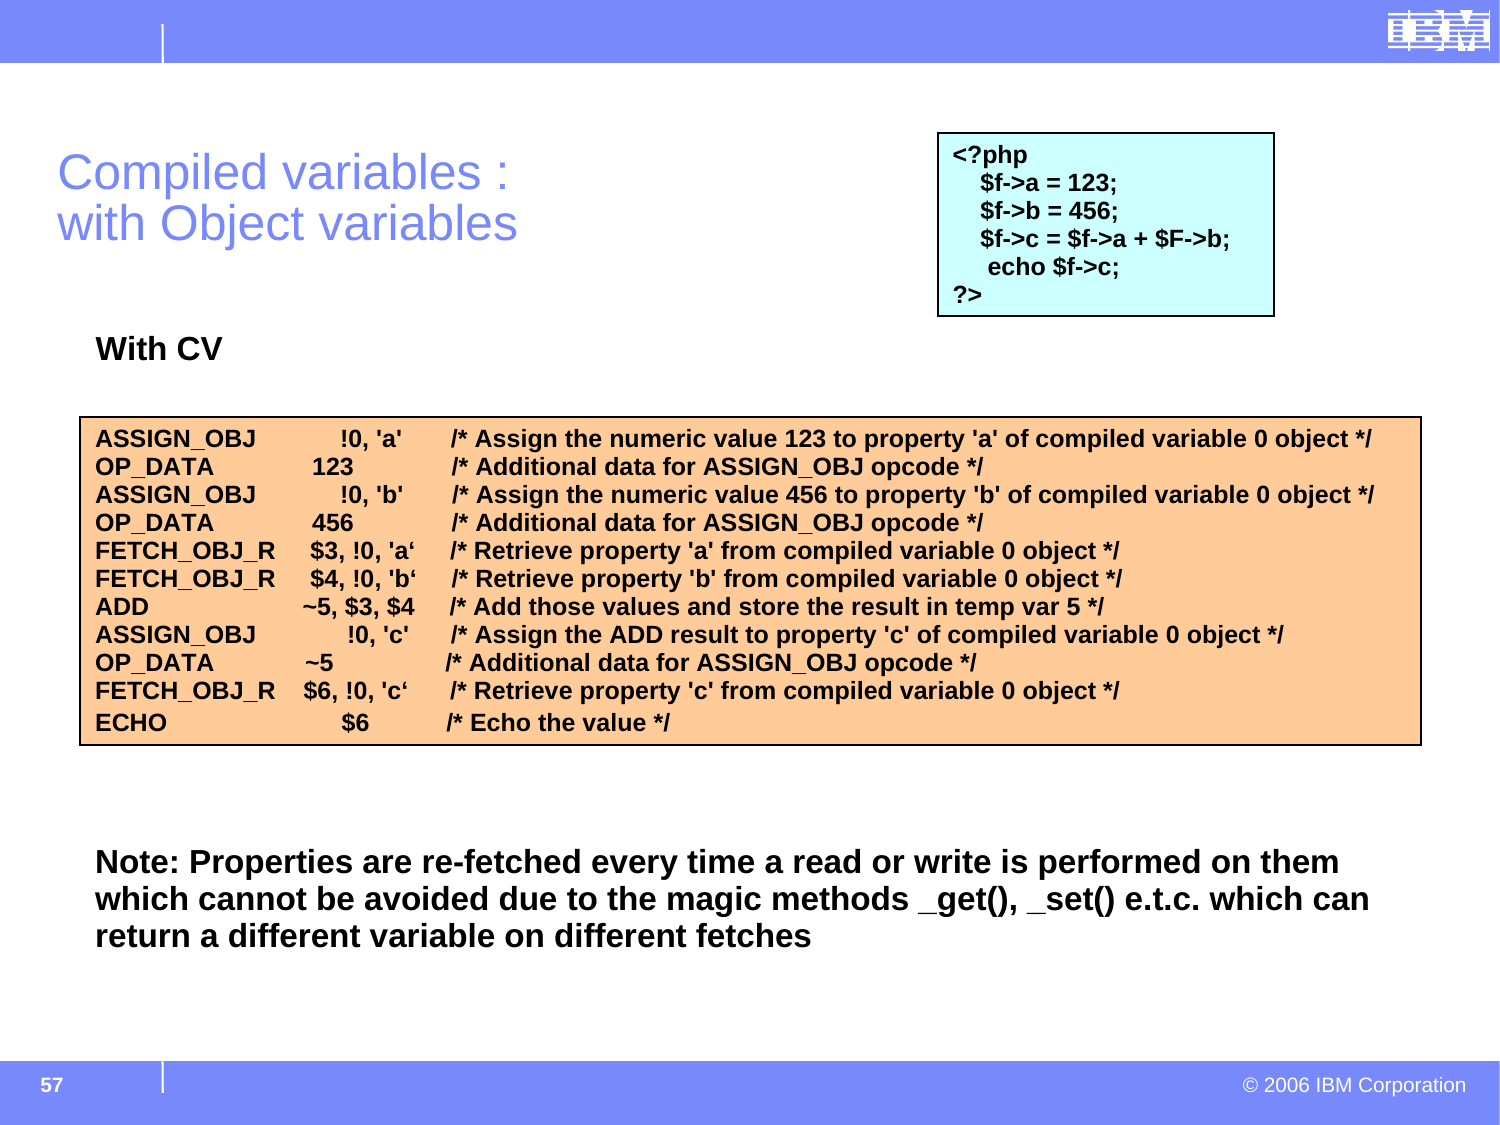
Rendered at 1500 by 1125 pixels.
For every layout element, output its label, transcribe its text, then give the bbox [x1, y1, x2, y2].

text_box Compiled variables : with Object variables [42, 126, 689, 258]
text_box <?php $f->a = 123; $f->b = 456; $f->c = $f->a + $F->b; echo $f->c; ?> [937, 132, 1274, 317]
text_box ASSIGN_OBJ !0, 'a' /* Assign the numeric value 123 to property 'a' of compiled variable 0 object */ OP_DATA 123 /* Additional data for ASSIGN_OBJ opcode */ ASSIGN_OBJ !0, 'b' /* Assign the numeric value 456 to property 'b' of compiled variable 0 object */ OP_DATA 456 /* Additional data for ASSIGN_OBJ opcode */ FETCH_OBJ_R $3, !0, 'a‘ /* Retrieve property 'a' from compiled variable 0 object */ FETCH_OBJ_R $4, !0, 'b‘ /* Retrieve property 'b' from compiled variable 0 object */ ADD ~5, $3, $4 /* Add those values and store the result in temp var 5 */ ASSIGN_OBJ !0, 'c' /* Assign the ADD result to property 'c' of compiled variable 0 object */ OP_DATA ~5 /* Additional data for ASSIGN_OBJ opcode */ FETCH_OBJ_R $6, !0, 'c‘ /* Retrieve property 'c' from compiled variable 0 object */ ECHO $6 /* Echo the value */ [80, 417, 1422, 746]
text_box With CV [80, 323, 239, 376]
text_box Note: Properties are re-fetched every time a read or write is performed on them which cannot be avoided due to the magic methods _get(), _set() e.t.c. which can return a different variable on different fetches [80, 835, 1422, 1021]
